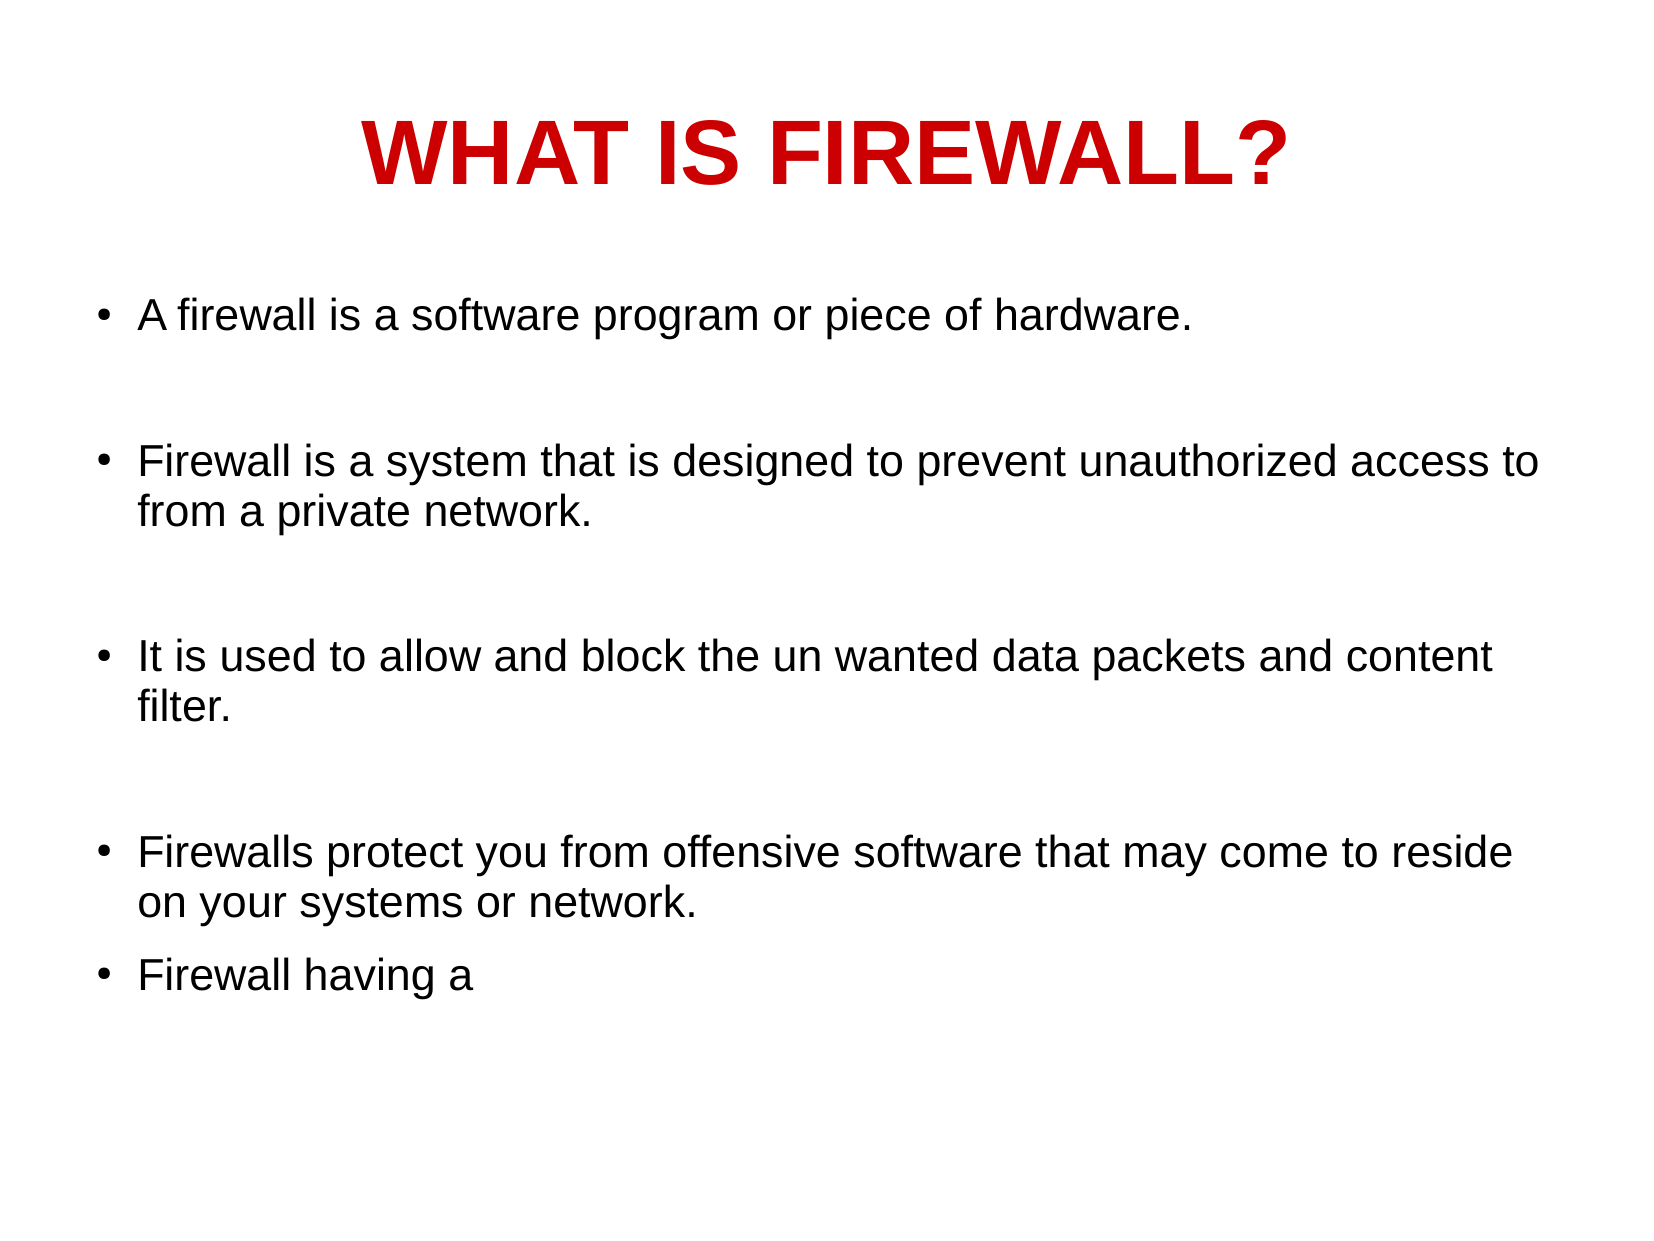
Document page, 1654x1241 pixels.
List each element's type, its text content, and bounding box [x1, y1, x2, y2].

list A firewall is a software program or piece of hardware. Firewall is a system that is designed to prevent unauthorized access to from a private network. It is used to allow and block the un wanted data packets and content filter. Firewalls protect you from offensive software that may come to reside on your systems or network. Firewall having a [82, 290, 1571, 1010]
title WHAT IS FIREWALL? [82, 49, 1571, 257]
